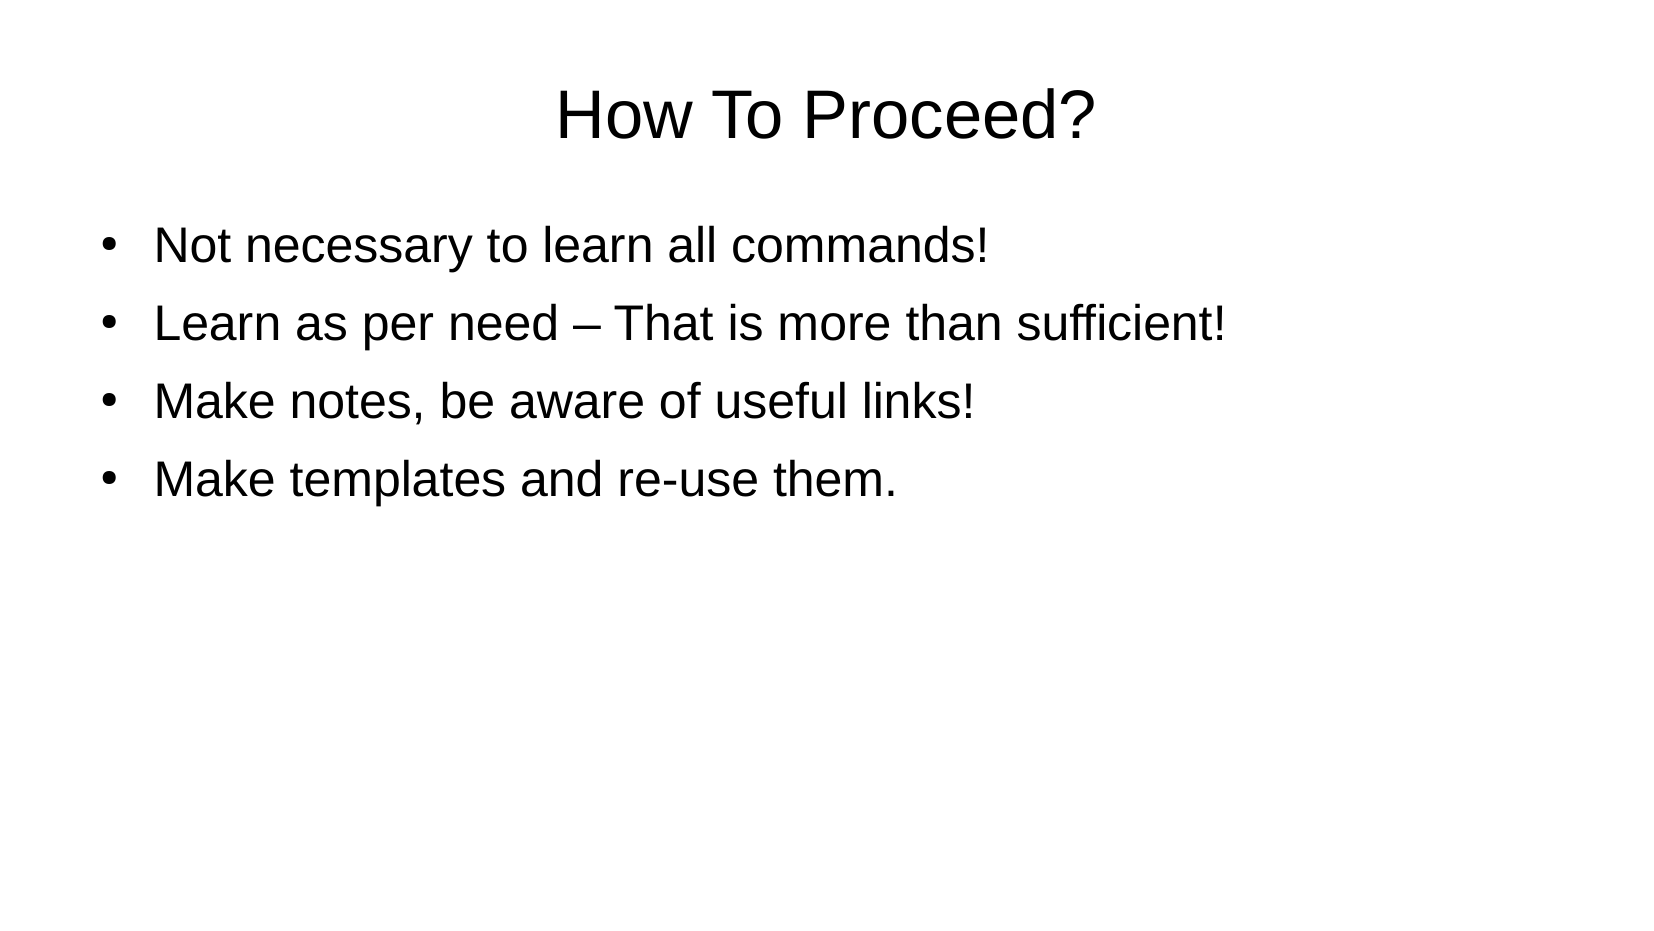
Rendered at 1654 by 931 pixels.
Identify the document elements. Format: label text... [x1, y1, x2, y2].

list Not necessary to learn all commands! Learn as per need – That is more than sufficient! Make notes, be aware of useful links! Make templates and re-use them. [82, 217, 1571, 758]
title How To Proceed? [82, 37, 1571, 193]
